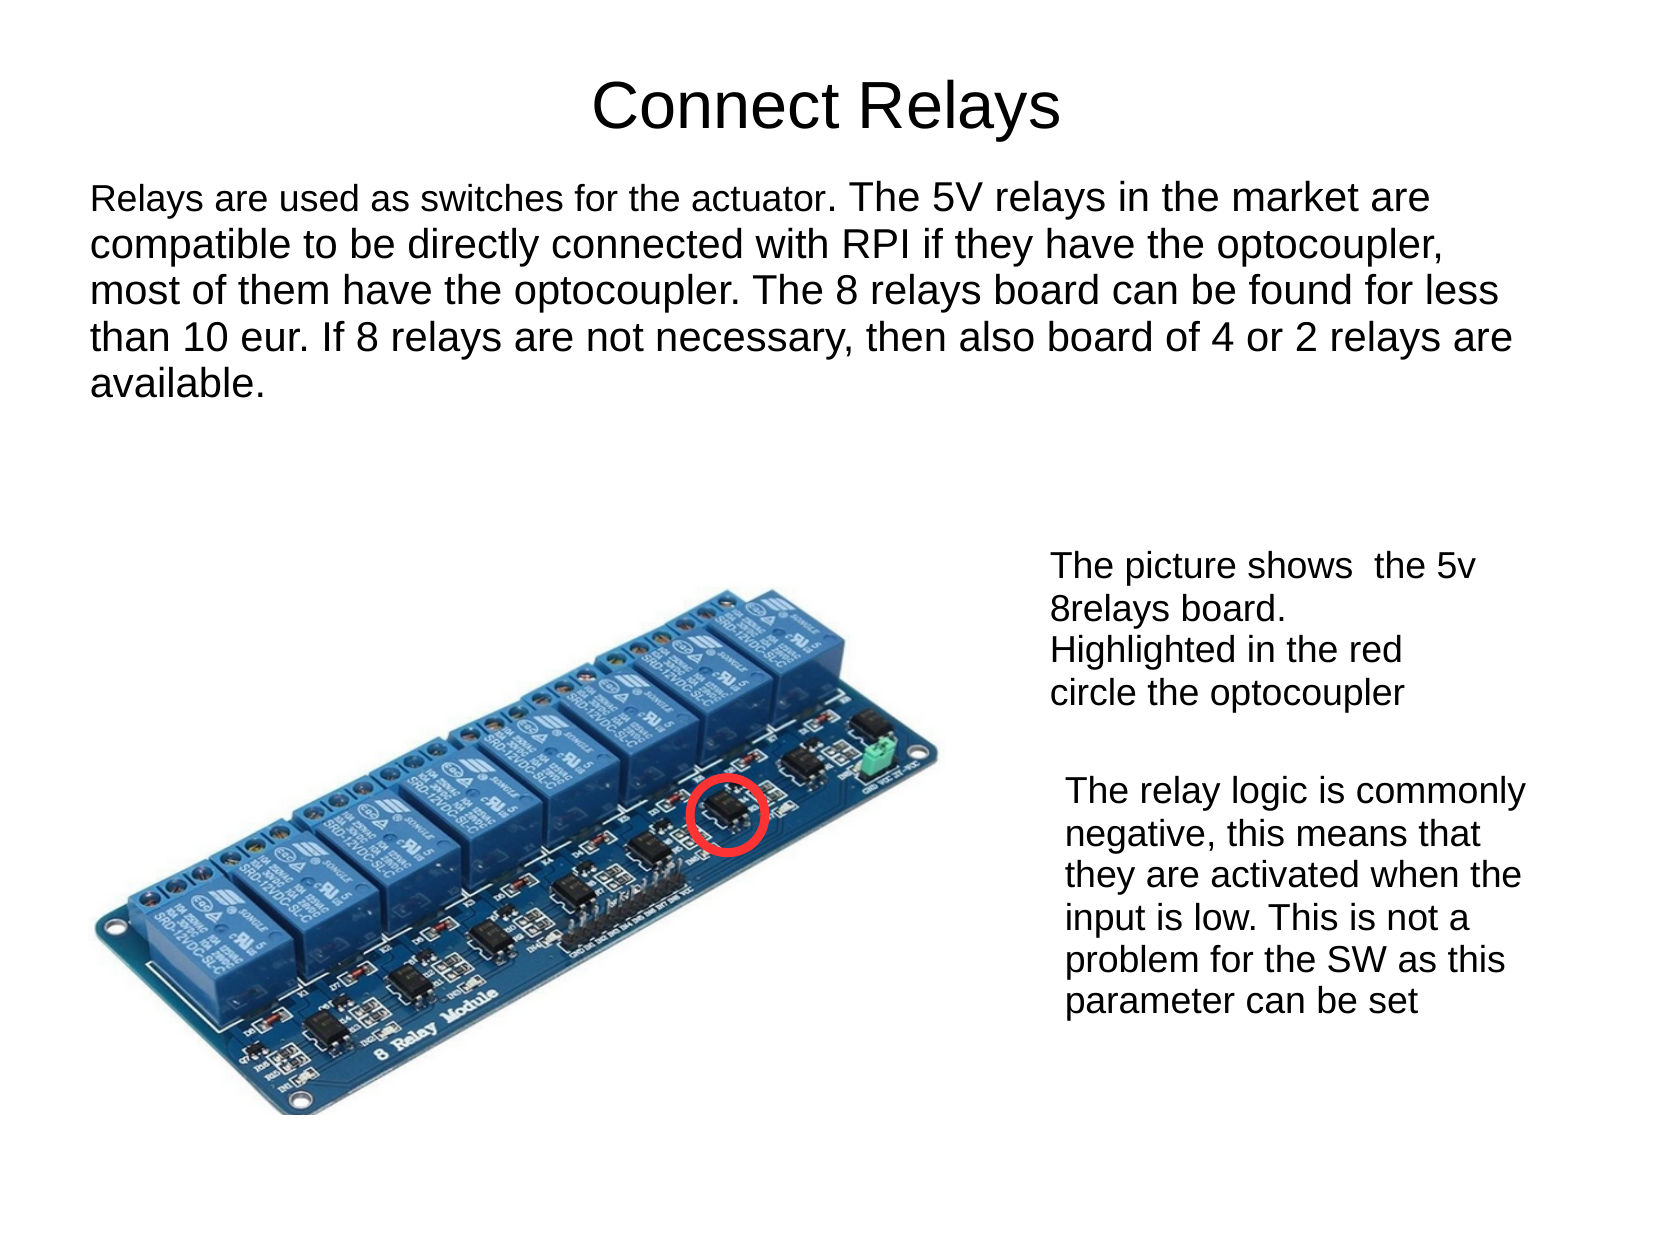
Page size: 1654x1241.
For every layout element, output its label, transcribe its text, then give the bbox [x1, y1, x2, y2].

title Connect Relays [82, 45, 1571, 167]
text_box Relays are used as switches for the actuator. The 5V relays in the market are compatible to be directly connected with RPI if they have the optocoupler, most of them have the optocoupler. The 8 relays board can be found for less than 10 eur. If 8 relays are not necessary, then also board of 4 or 2 relays are available. [75, 166, 1553, 417]
picture [88, 567, 946, 1115]
text_box The relay logic is commonly negative, this means that they are activated when the input is low. This is not a problem for the SW as this parameter can be set [1050, 762, 1546, 1030]
text_box The picture shows the 5v 8relays board. Highlighted in the red circle the optocoupler [1035, 537, 1516, 721]
